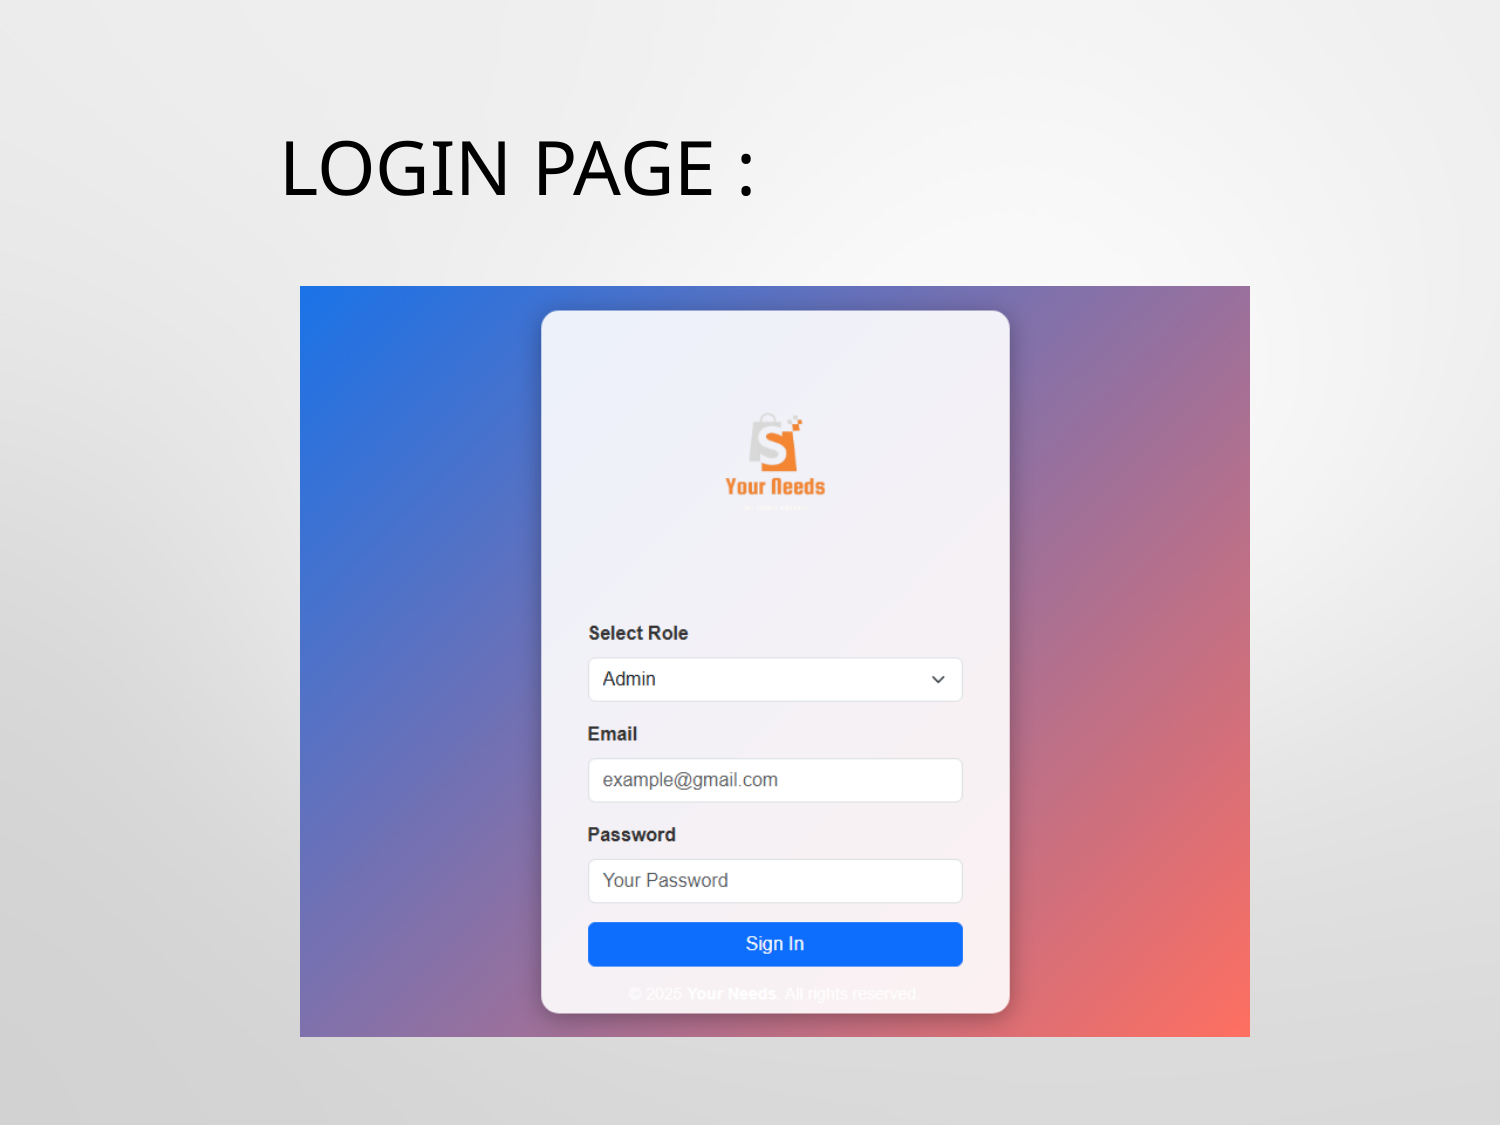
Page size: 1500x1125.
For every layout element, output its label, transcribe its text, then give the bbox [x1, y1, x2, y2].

picture [300, 286, 1250, 1037]
text_box LOGIN PAGE : [264, 112, 1024, 219]
